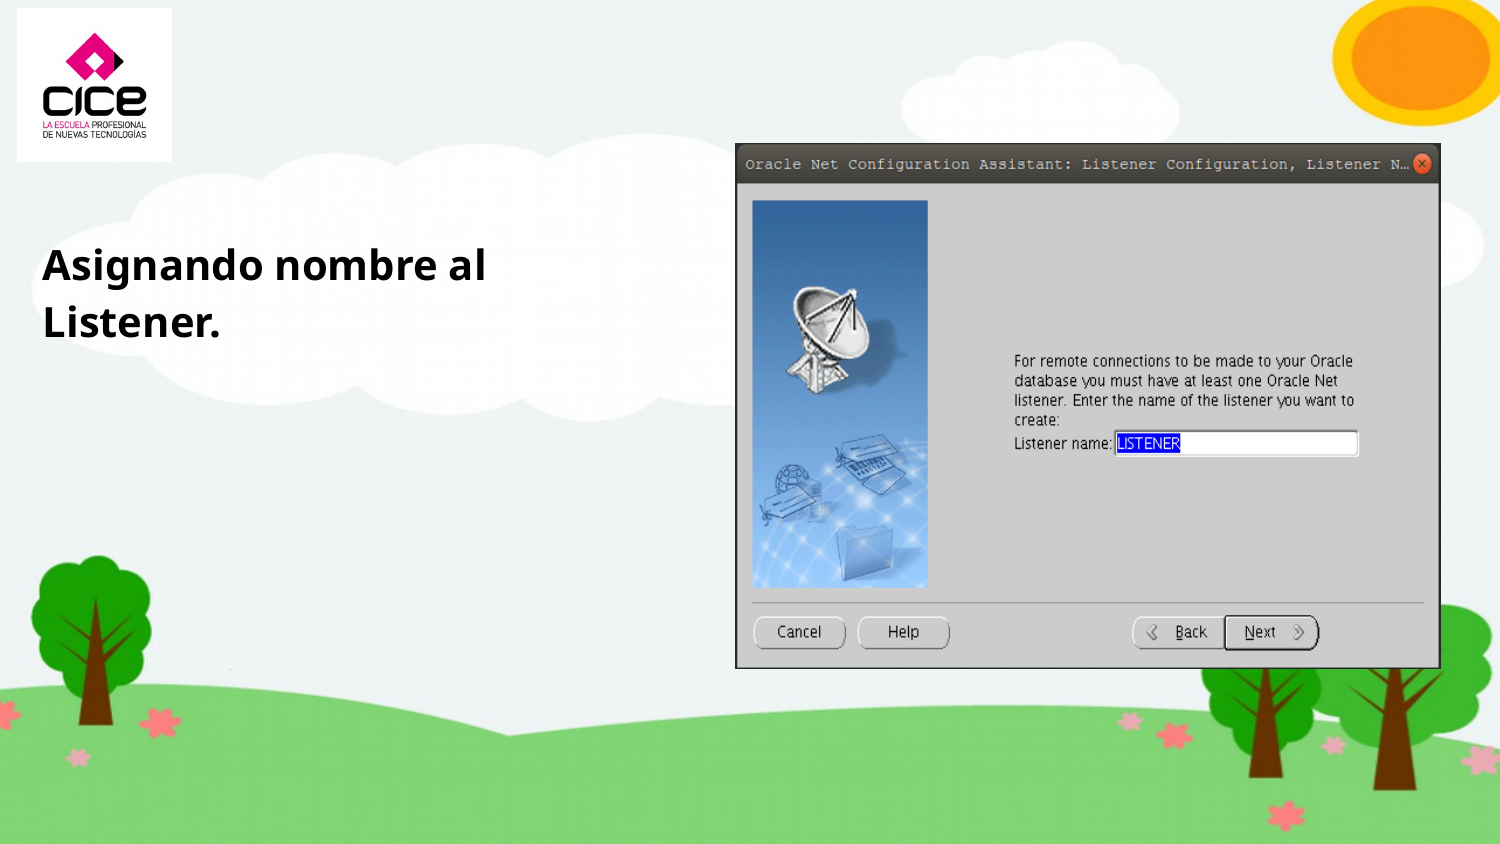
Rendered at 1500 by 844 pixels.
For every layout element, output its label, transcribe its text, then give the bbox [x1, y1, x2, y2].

picture [0, 0, 1500, 844]
title Asignando nombre al Listener. [42, 192, 631, 393]
